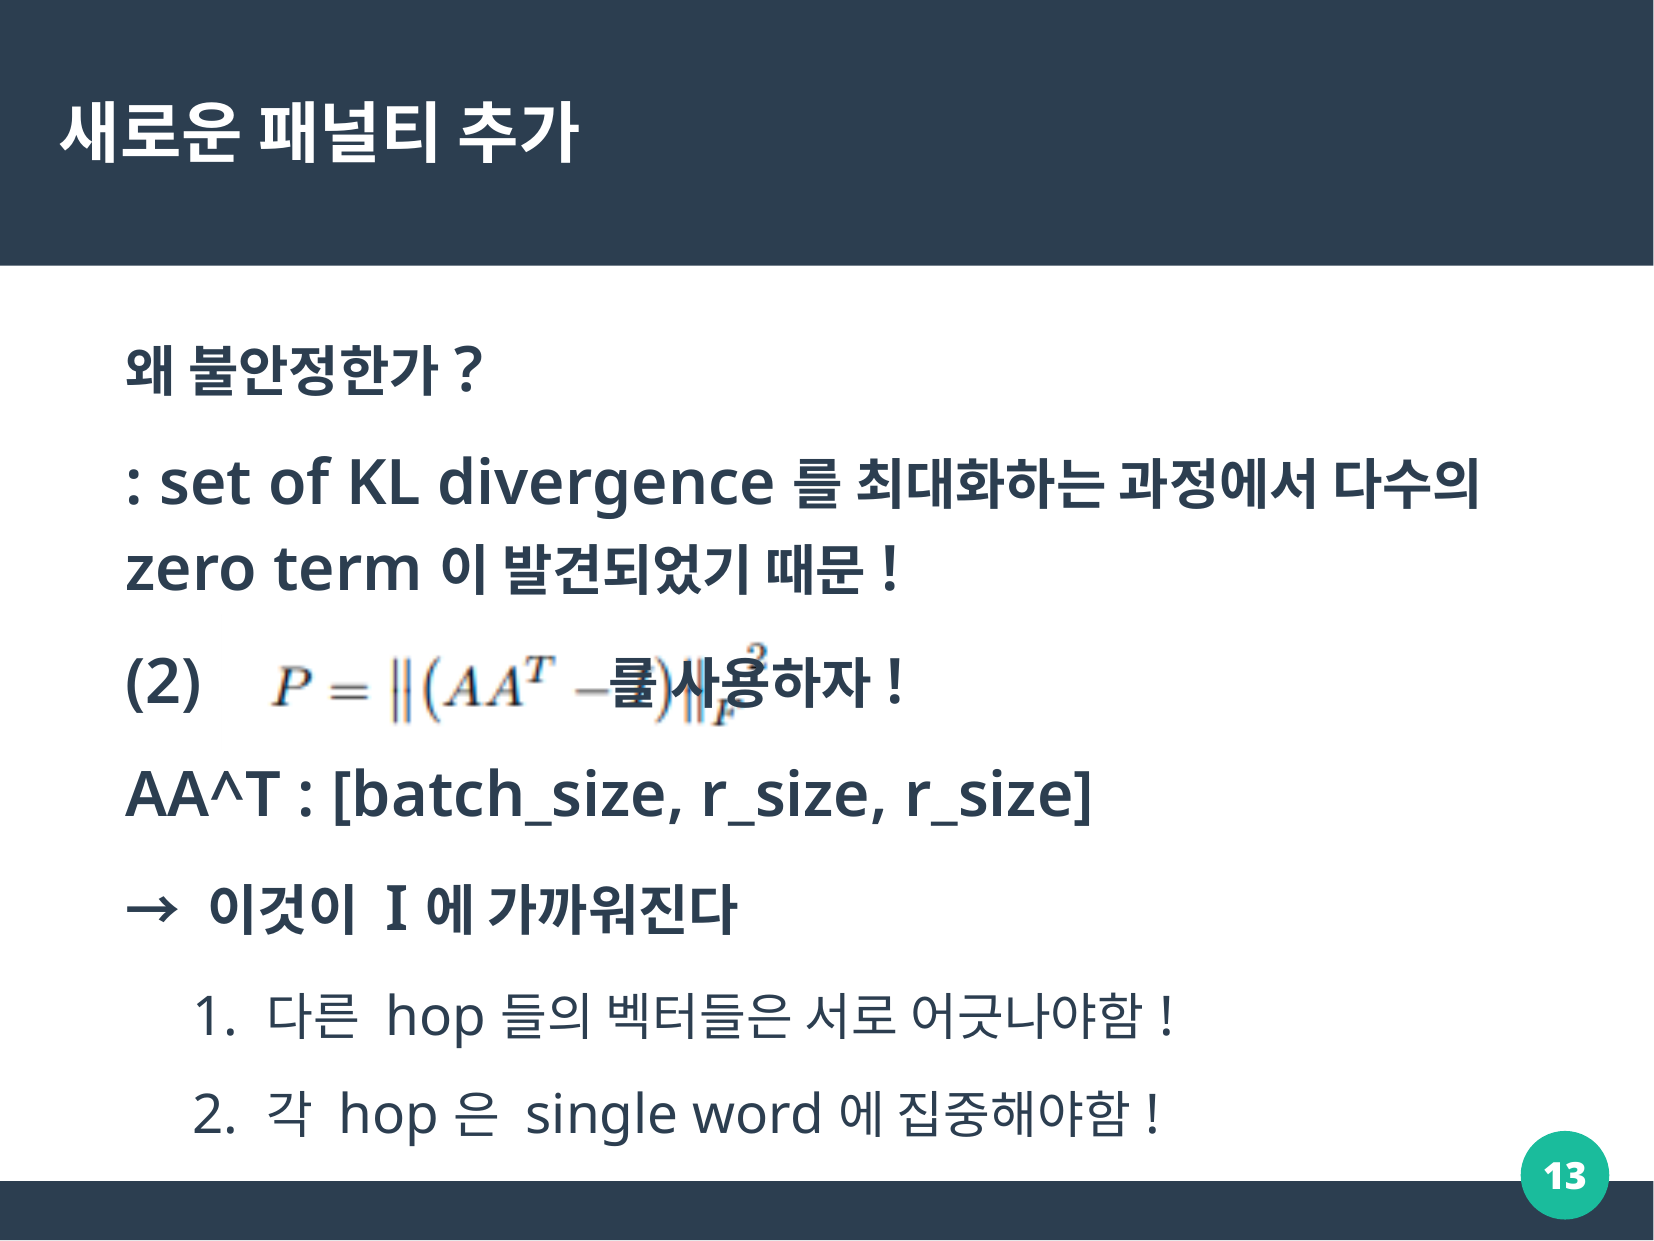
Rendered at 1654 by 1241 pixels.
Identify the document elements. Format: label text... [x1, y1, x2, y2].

list 왜 불안정한가? : set of KL divergence를 최대화하는 과정에서 다수의 zero term이 발견되었기 때문! (2) 를 사용하자! AA^T : [batch_size, r_size, r_size] → 이것이 I에 가까워진다 1. 다른 hop들의 벡터들은 서로 어긋나야함! 2. 각 hop은 single word에 집중해야함! [59, 324, 1595, 1152]
title 새로운 패널티 추가 [59, 49, 1595, 207]
